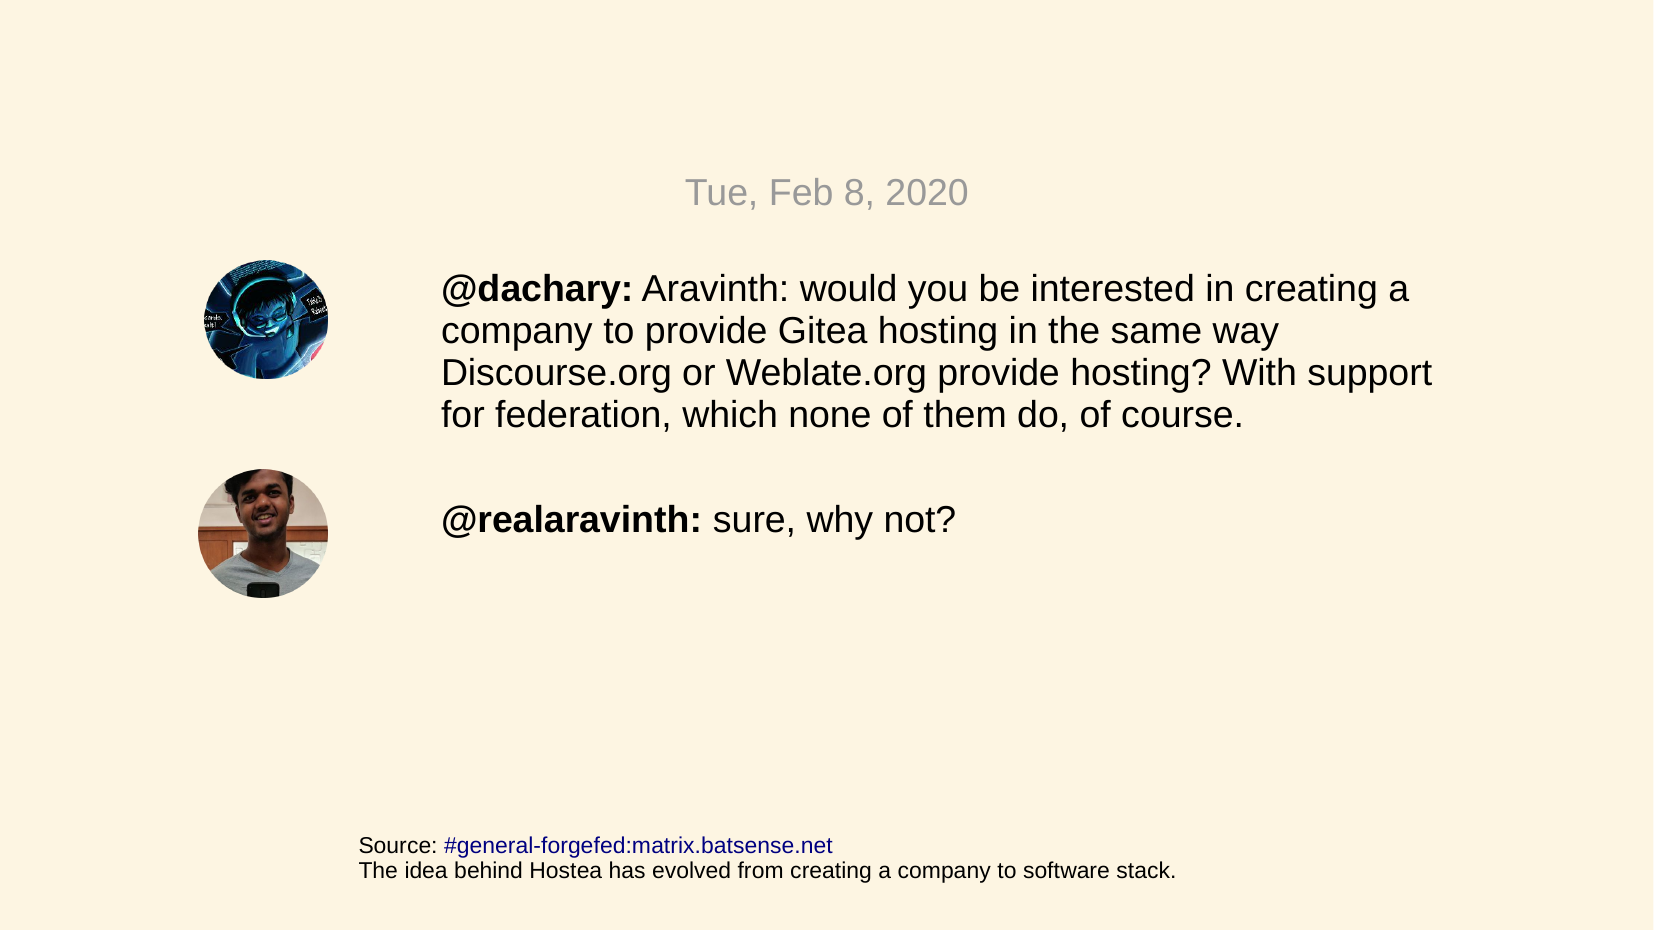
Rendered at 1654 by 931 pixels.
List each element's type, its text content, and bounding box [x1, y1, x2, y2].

text_box @dachary: Aravinth: would you be interested in creating a company to provide Gitea hosting in the same way Discourse.org or Weblate.org provide hosting? With support for federation, which none of them do, of course. [390, 260, 1453, 444]
picture [198, 469, 328, 598]
text_box Tue, Feb 8, 2020 [278, 163, 1341, 263]
text_box @realaravinth: sure, why not? [390, 490, 1453, 590]
picture [204, 260, 328, 380]
text_box Source: #general-forgefed:matrix.batsense.net The idea behind Hostea has evolved from creating a company to software stack. [343, 825, 1207, 917]
